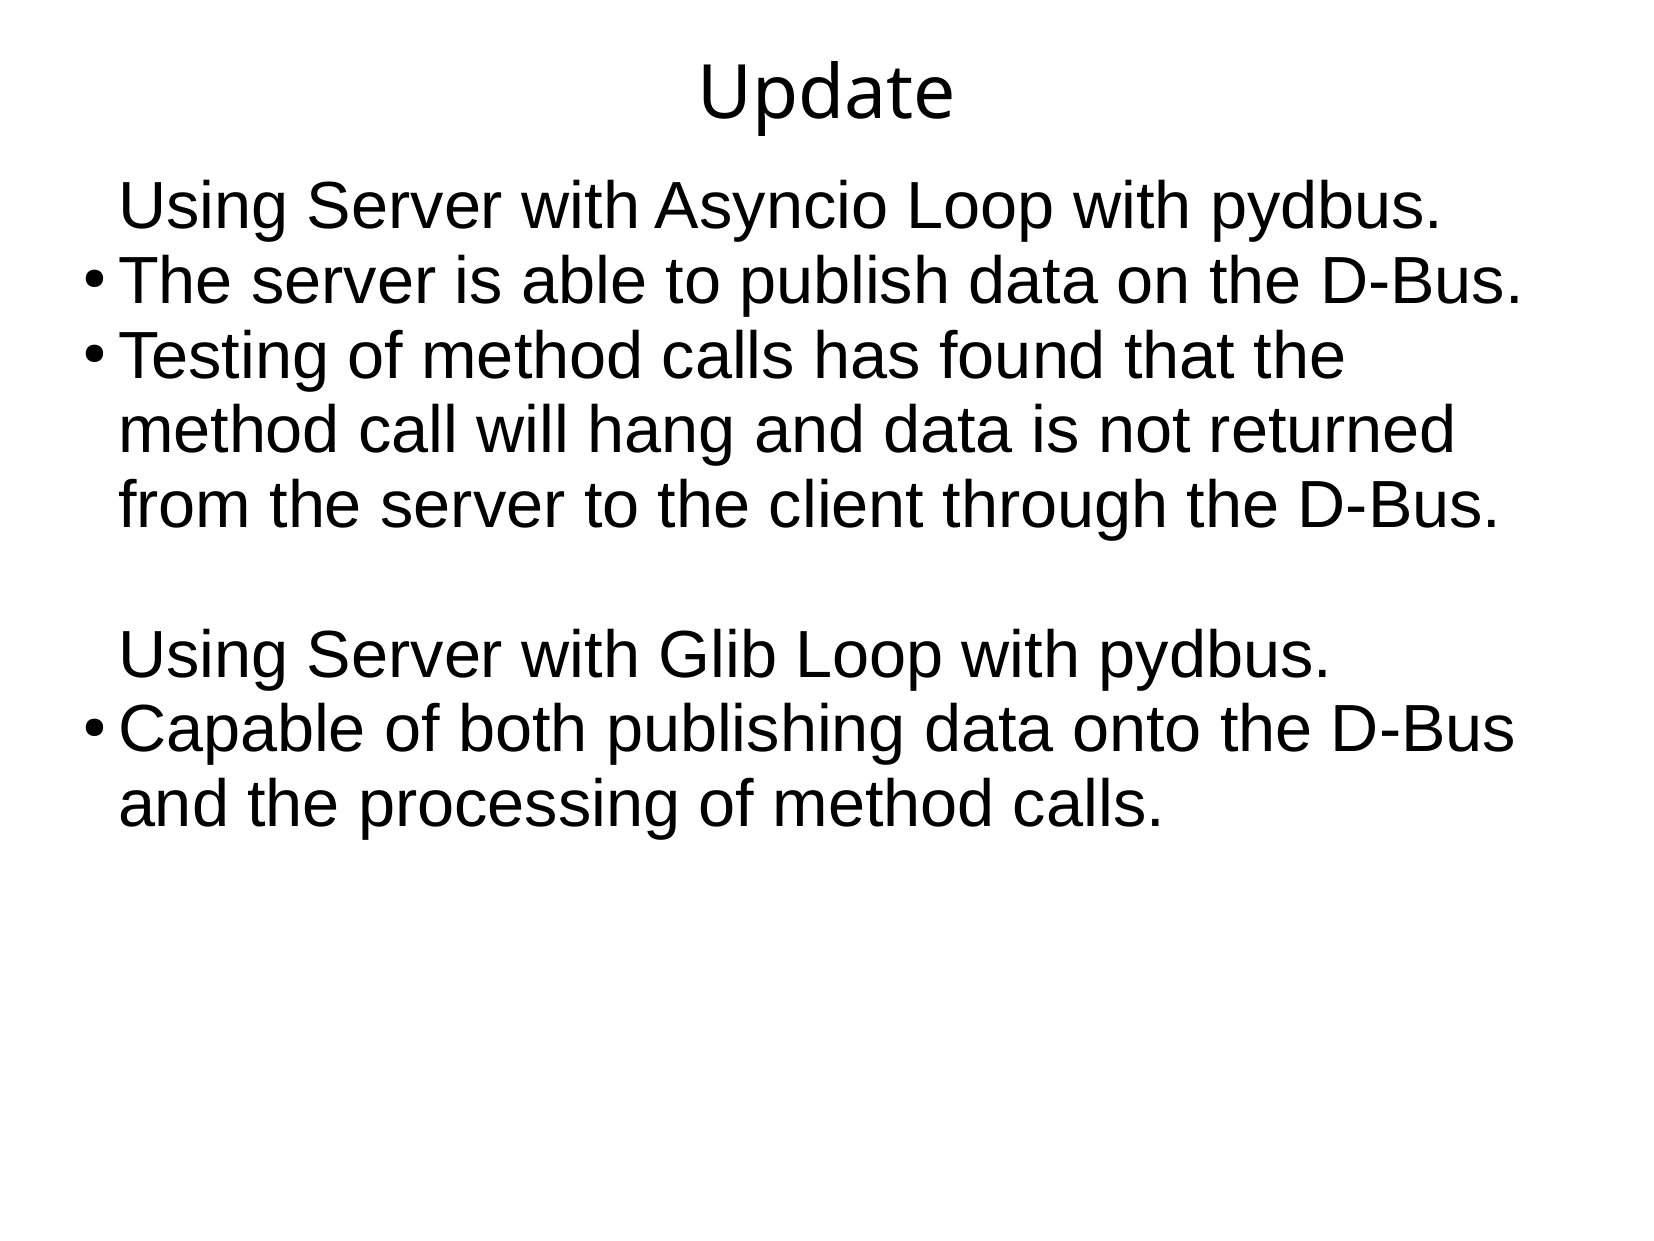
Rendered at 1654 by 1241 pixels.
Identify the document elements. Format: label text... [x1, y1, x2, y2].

title Update [82, 49, 1571, 130]
subtitle Using Server with Asyncio Loop with pydbus. The server is able to publish data on the D-Bus. Testing of method calls has found that the method call will hang and data is not returned from the server to the client through the D-Bus. Using Server with Glib Loop with pydbus. Capable of both publishing data onto the D-Bus and the processing of method calls. [82, 170, 1571, 839]
